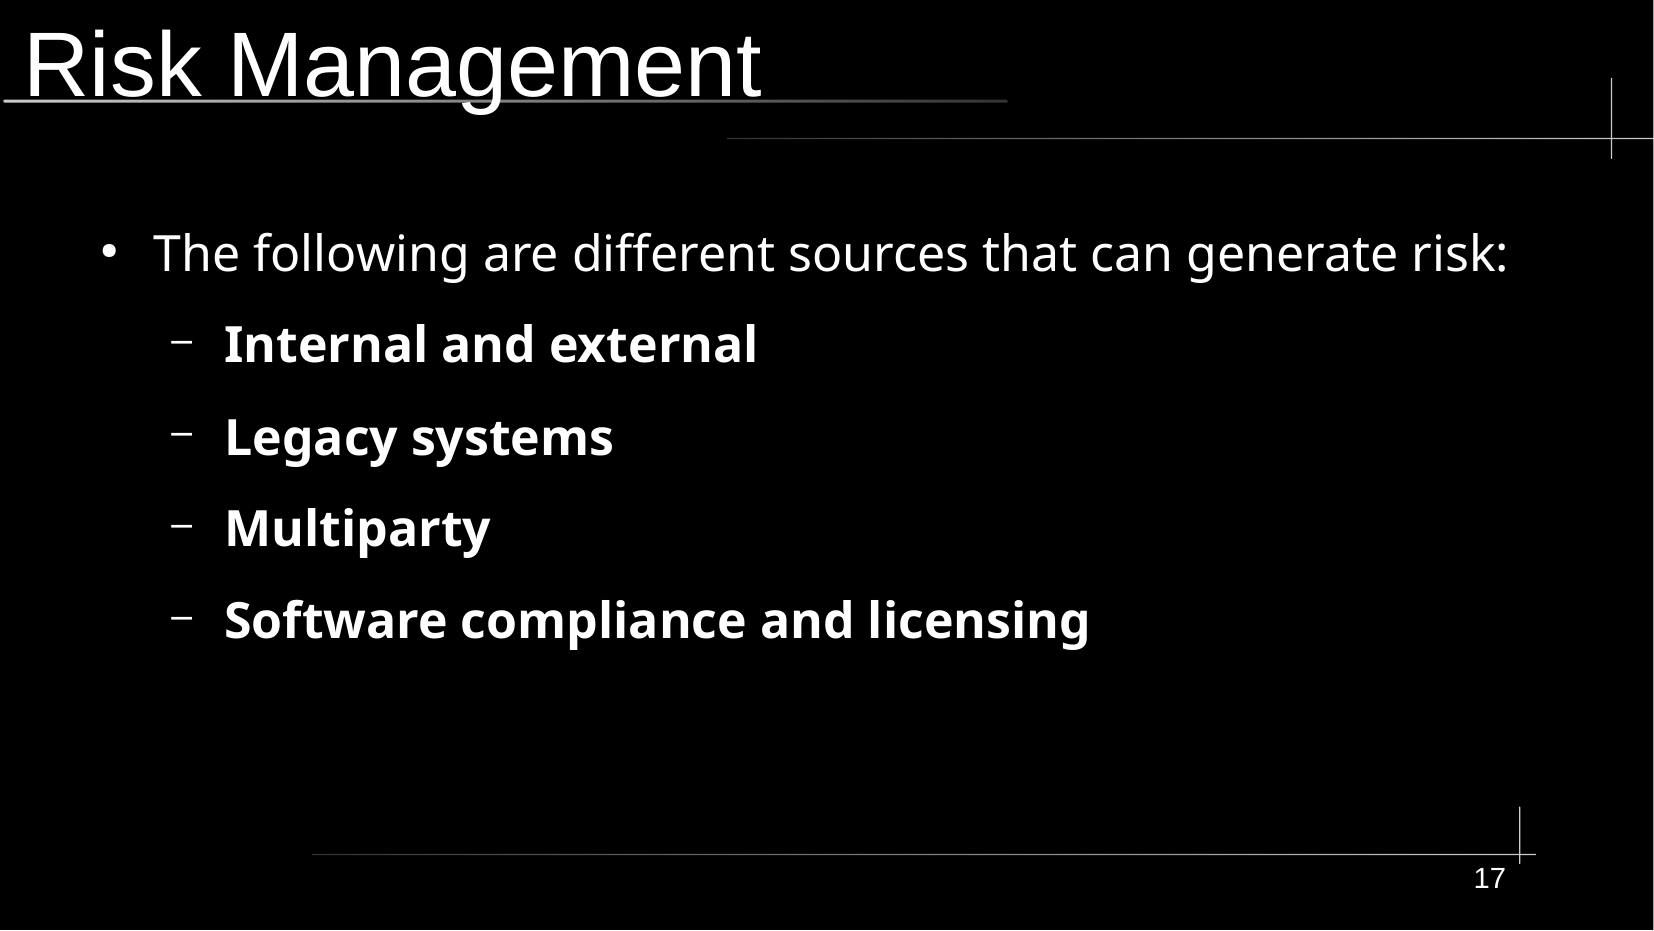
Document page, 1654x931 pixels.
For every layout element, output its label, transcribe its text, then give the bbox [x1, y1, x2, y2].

list The following are different sources that can generate risk: Internal and external Legacy systems Multiparty Software compliance and licensing [82, 217, 1571, 758]
title Risk Management [23, 11, 1589, 119]
